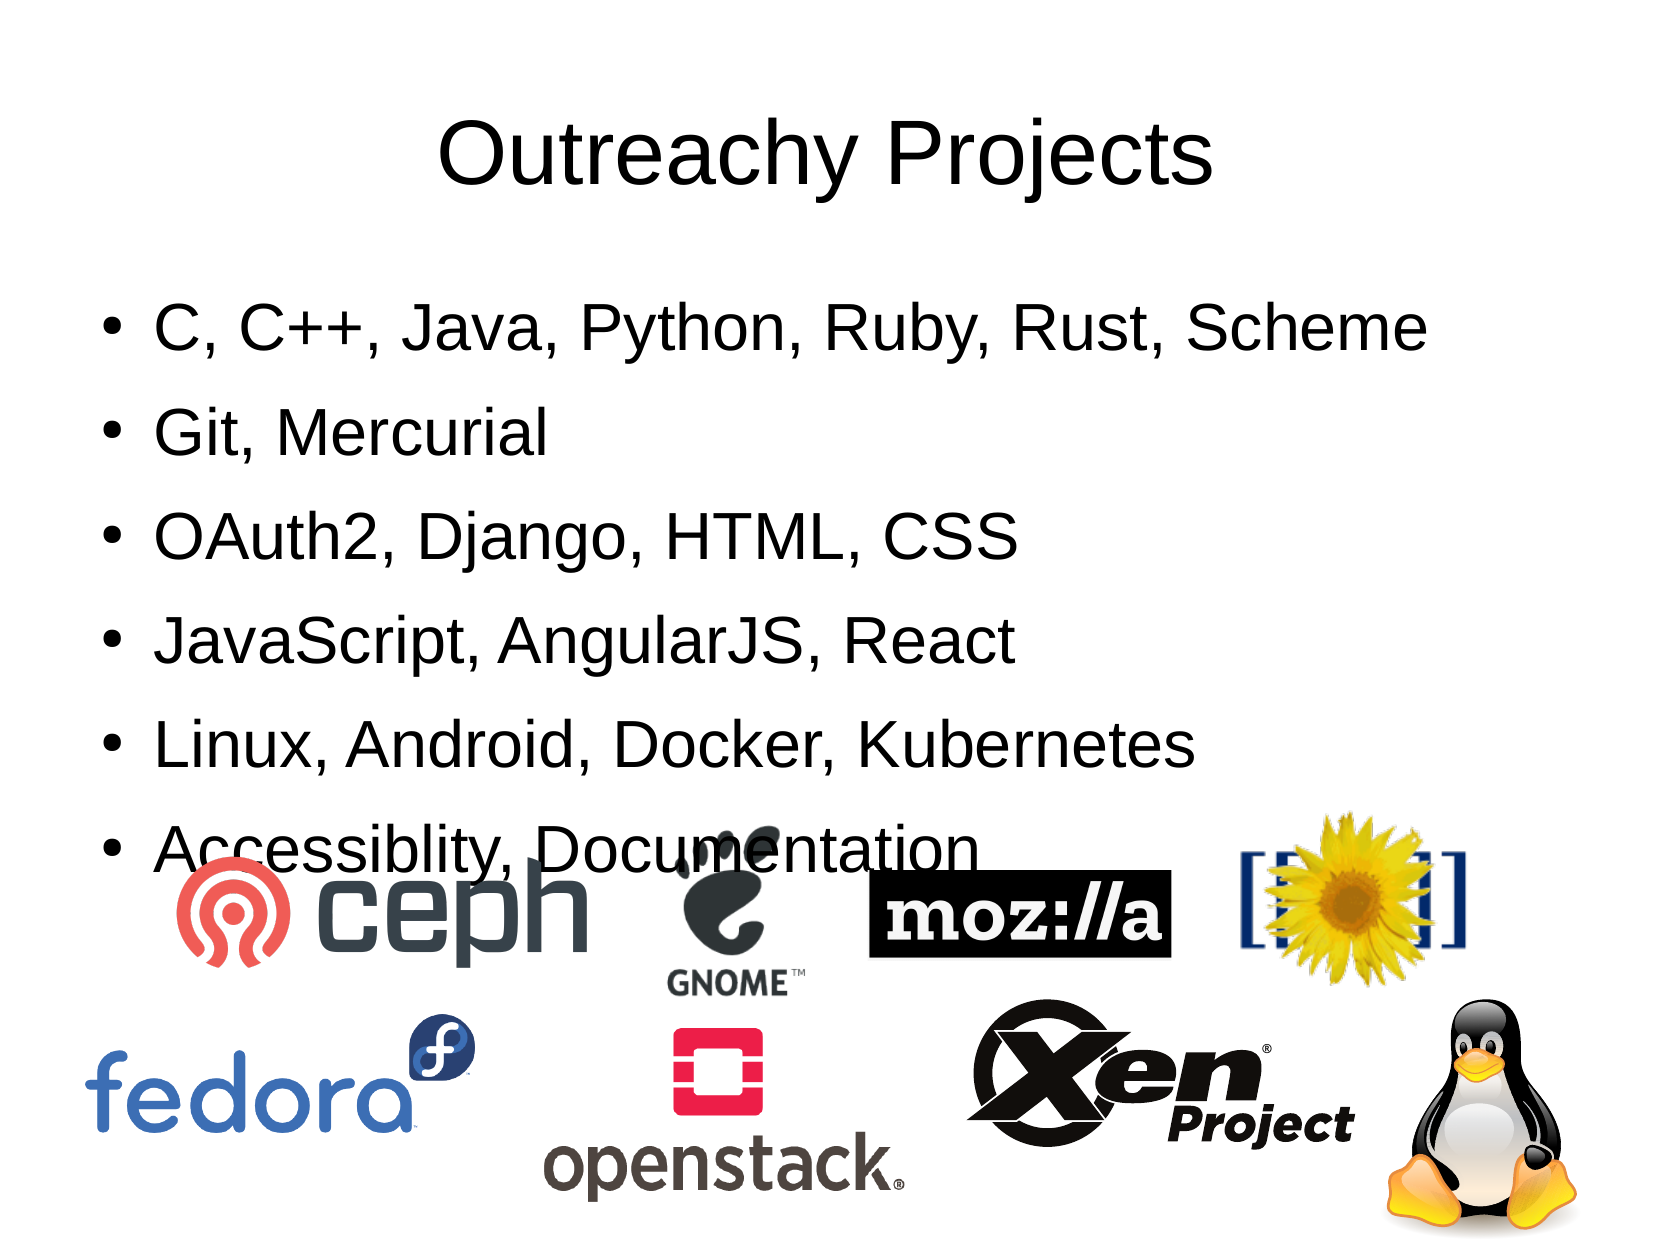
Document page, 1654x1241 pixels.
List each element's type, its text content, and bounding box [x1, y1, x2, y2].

picture [867, 870, 1172, 961]
picture [1236, 809, 1605, 1241]
list C, C++, Java, Python, Ruby, Rust, Scheme Git, Mercurial OAuth2, Django, HTML, CSS JavaScript, AngularJS, React Linux, Android, Docker, Kubernetes Accessiblity, Documentation [82, 290, 1571, 1010]
picture [963, 996, 1360, 1154]
picture [85, 785, 921, 1220]
title Outreachy Projects [82, 49, 1571, 257]
